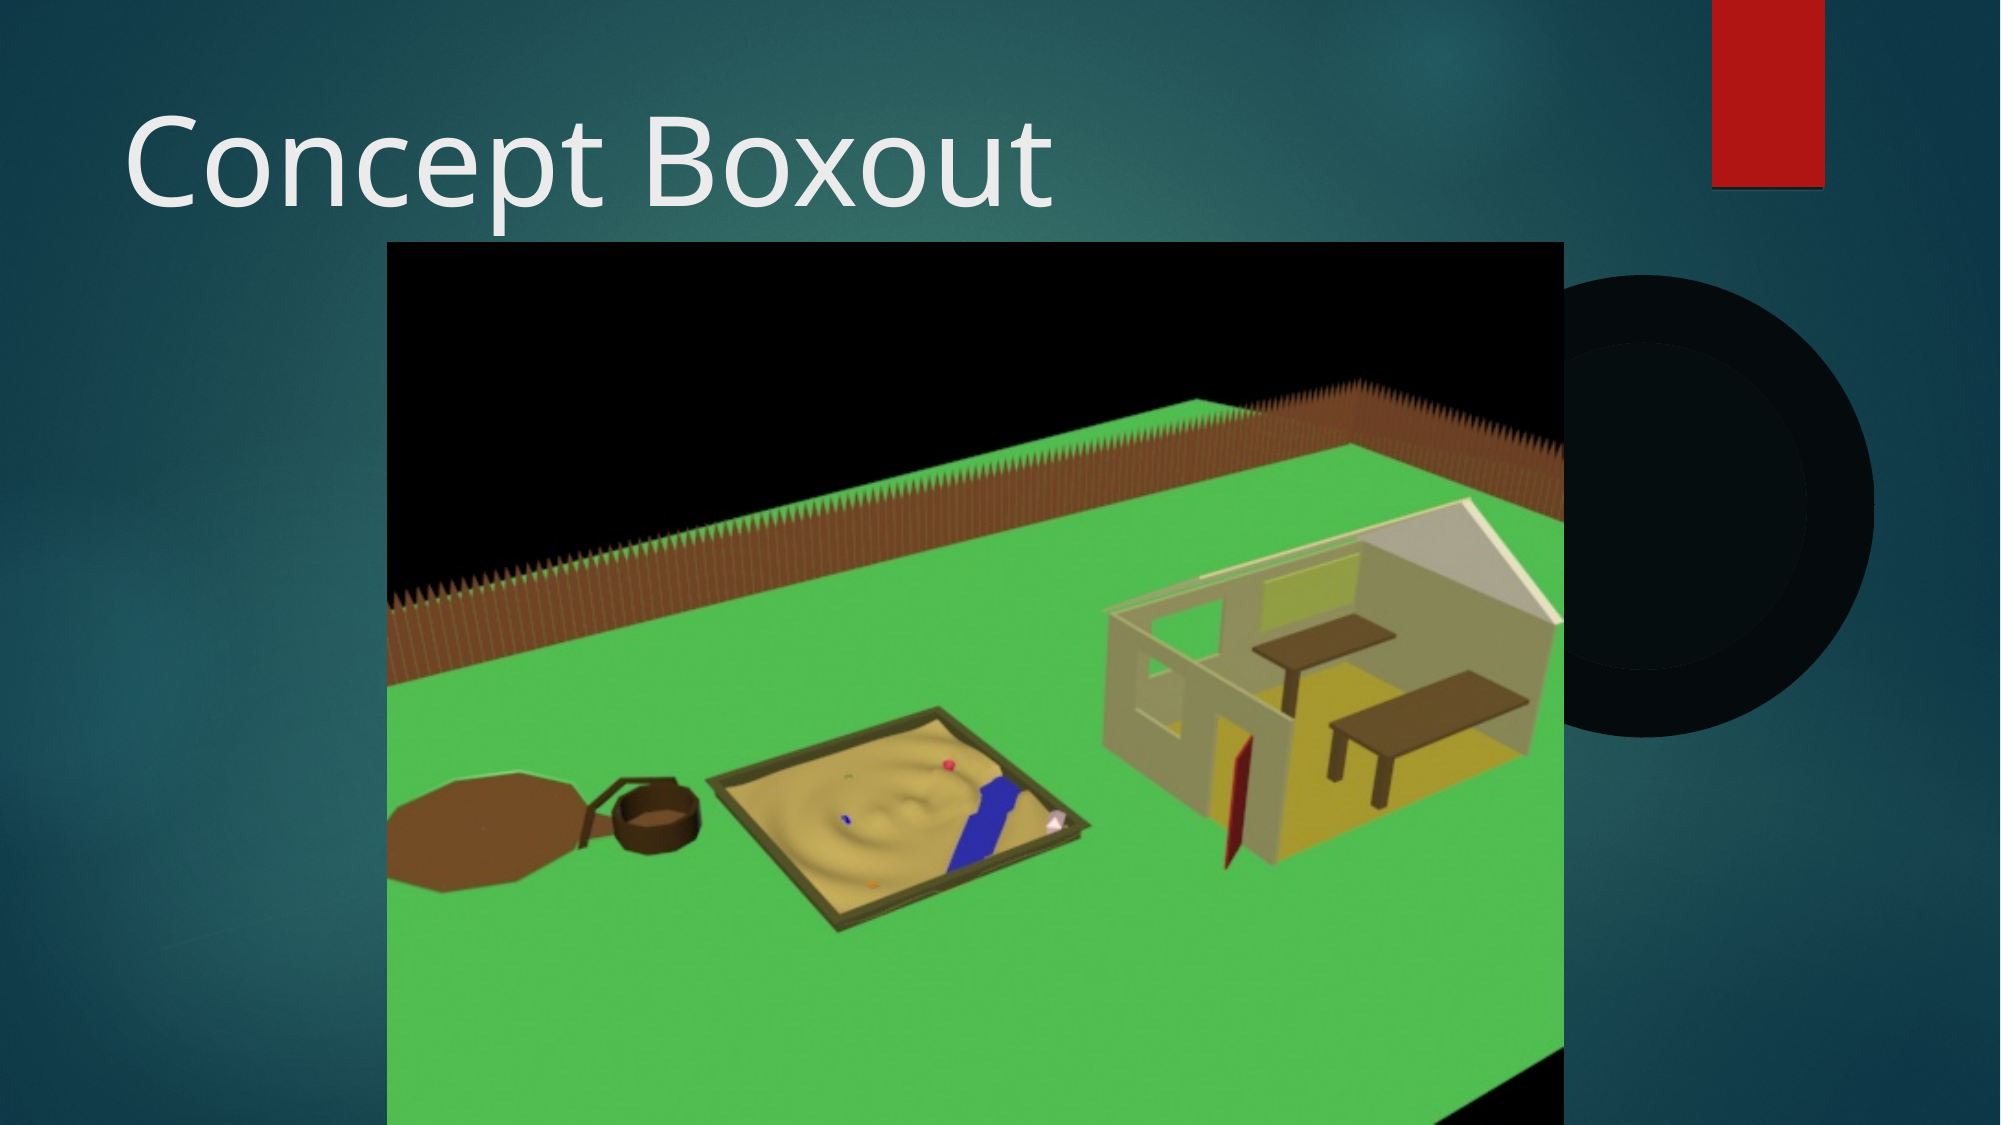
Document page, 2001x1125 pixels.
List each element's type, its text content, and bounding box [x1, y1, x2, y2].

picture [387, 242, 1564, 1125]
title Concept Boxout [106, 74, 1649, 305]
